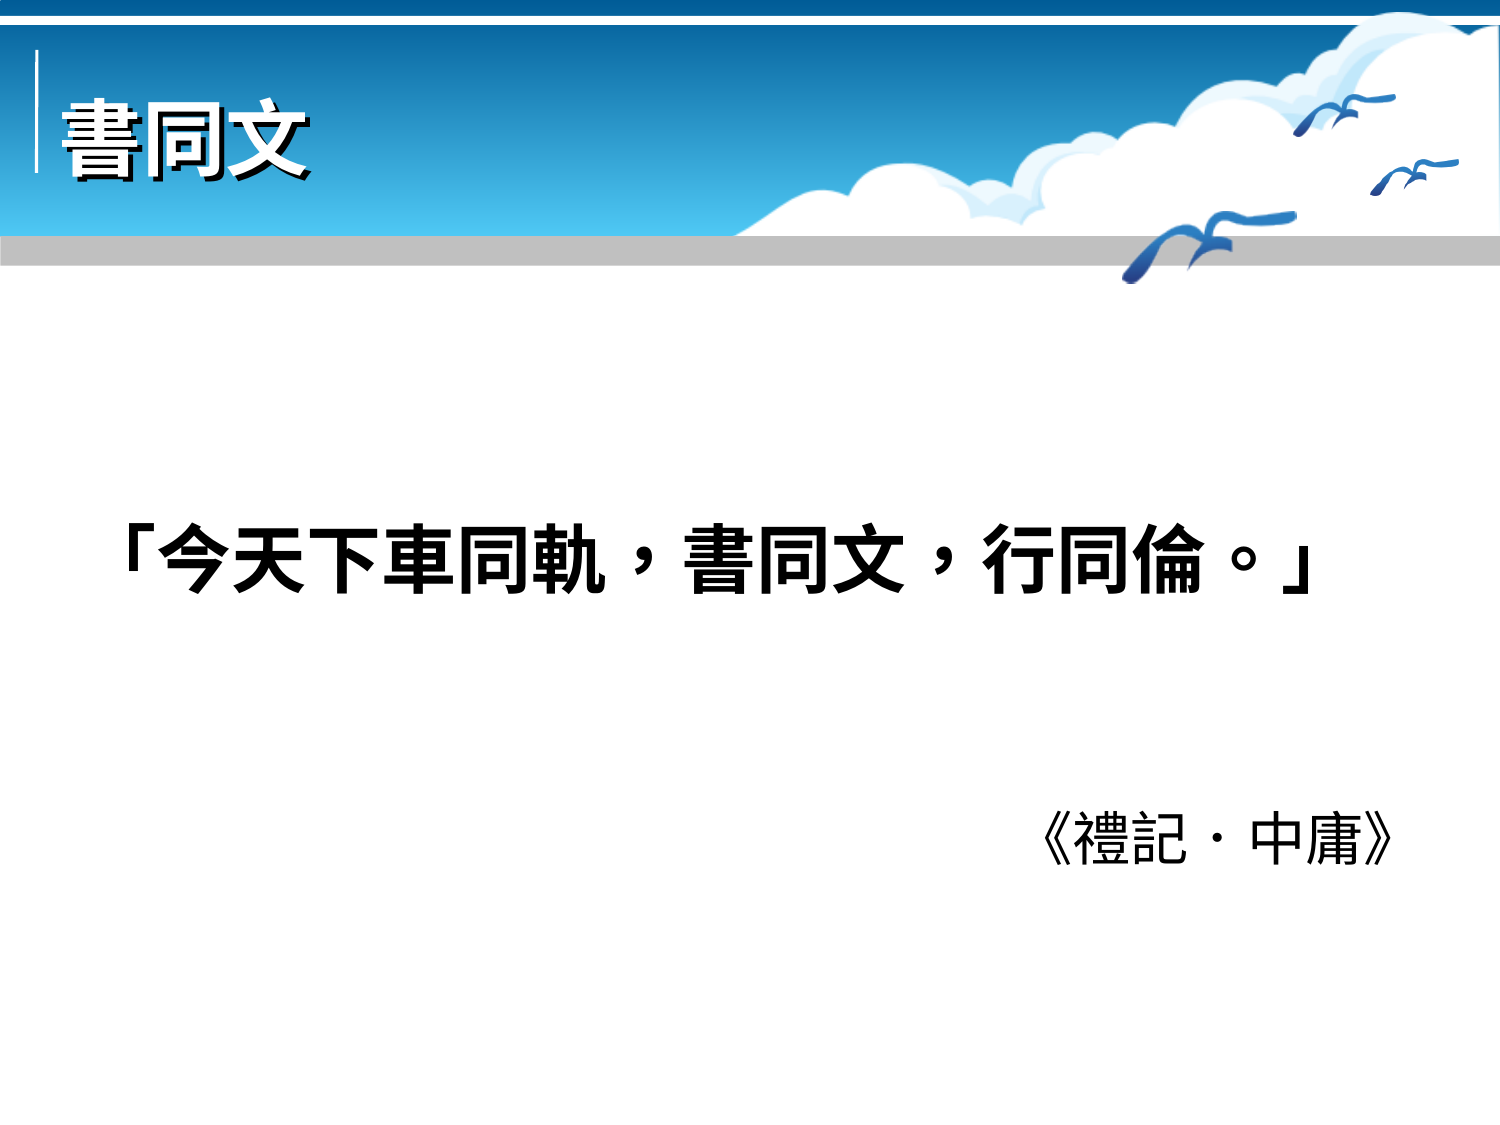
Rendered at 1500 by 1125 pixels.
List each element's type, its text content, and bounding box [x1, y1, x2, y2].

text_box 「今天下車同軌，書同文，行同倫。」 《禮記．中庸》 [66, 499, 1437, 853]
picture [730, 12, 1500, 284]
title 書同文 [59, 86, 1465, 186]
